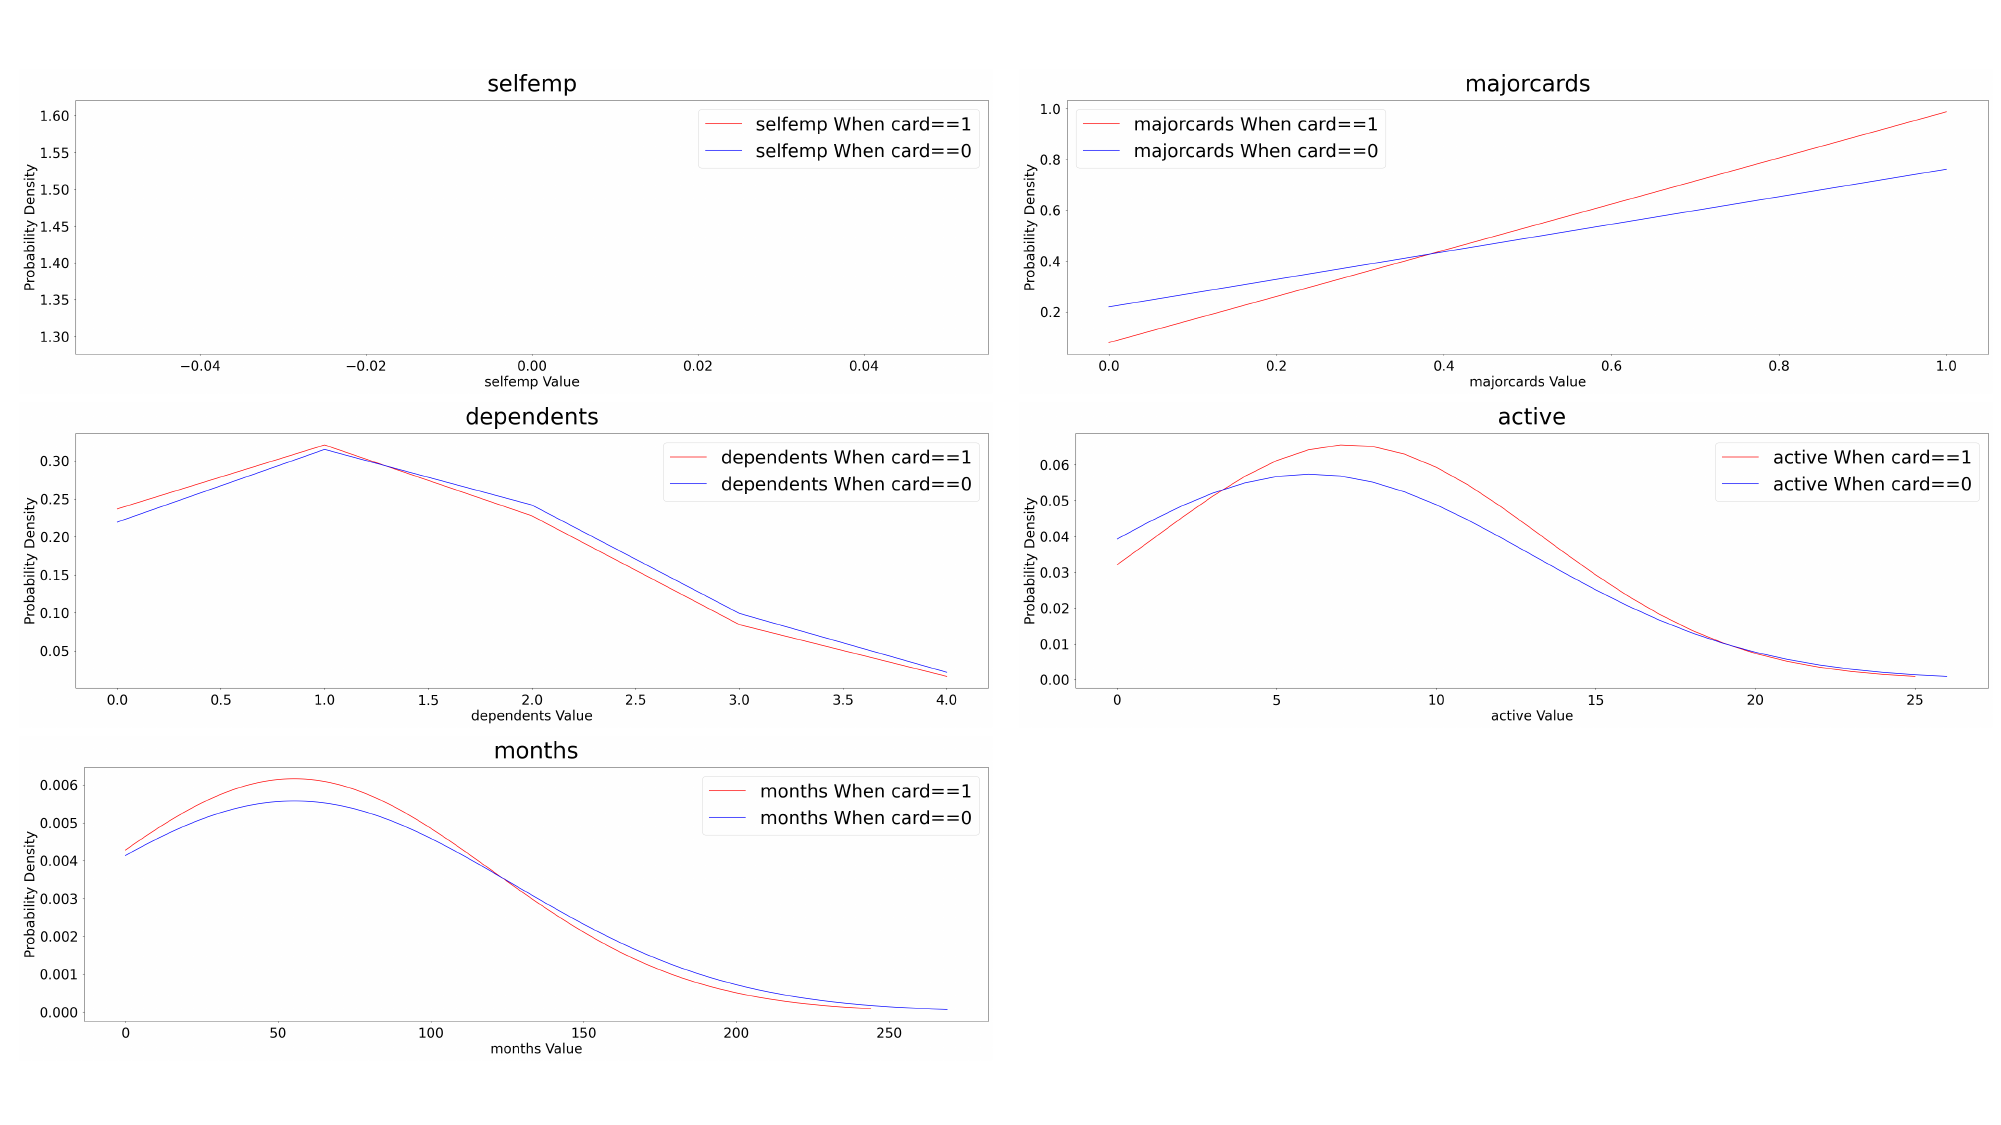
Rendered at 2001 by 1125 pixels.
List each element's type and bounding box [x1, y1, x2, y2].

picture [19, 402, 993, 728]
picture [19, 736, 993, 1061]
picture [1019, 69, 1993, 394]
picture [19, 69, 993, 394]
picture [1019, 402, 1993, 728]
